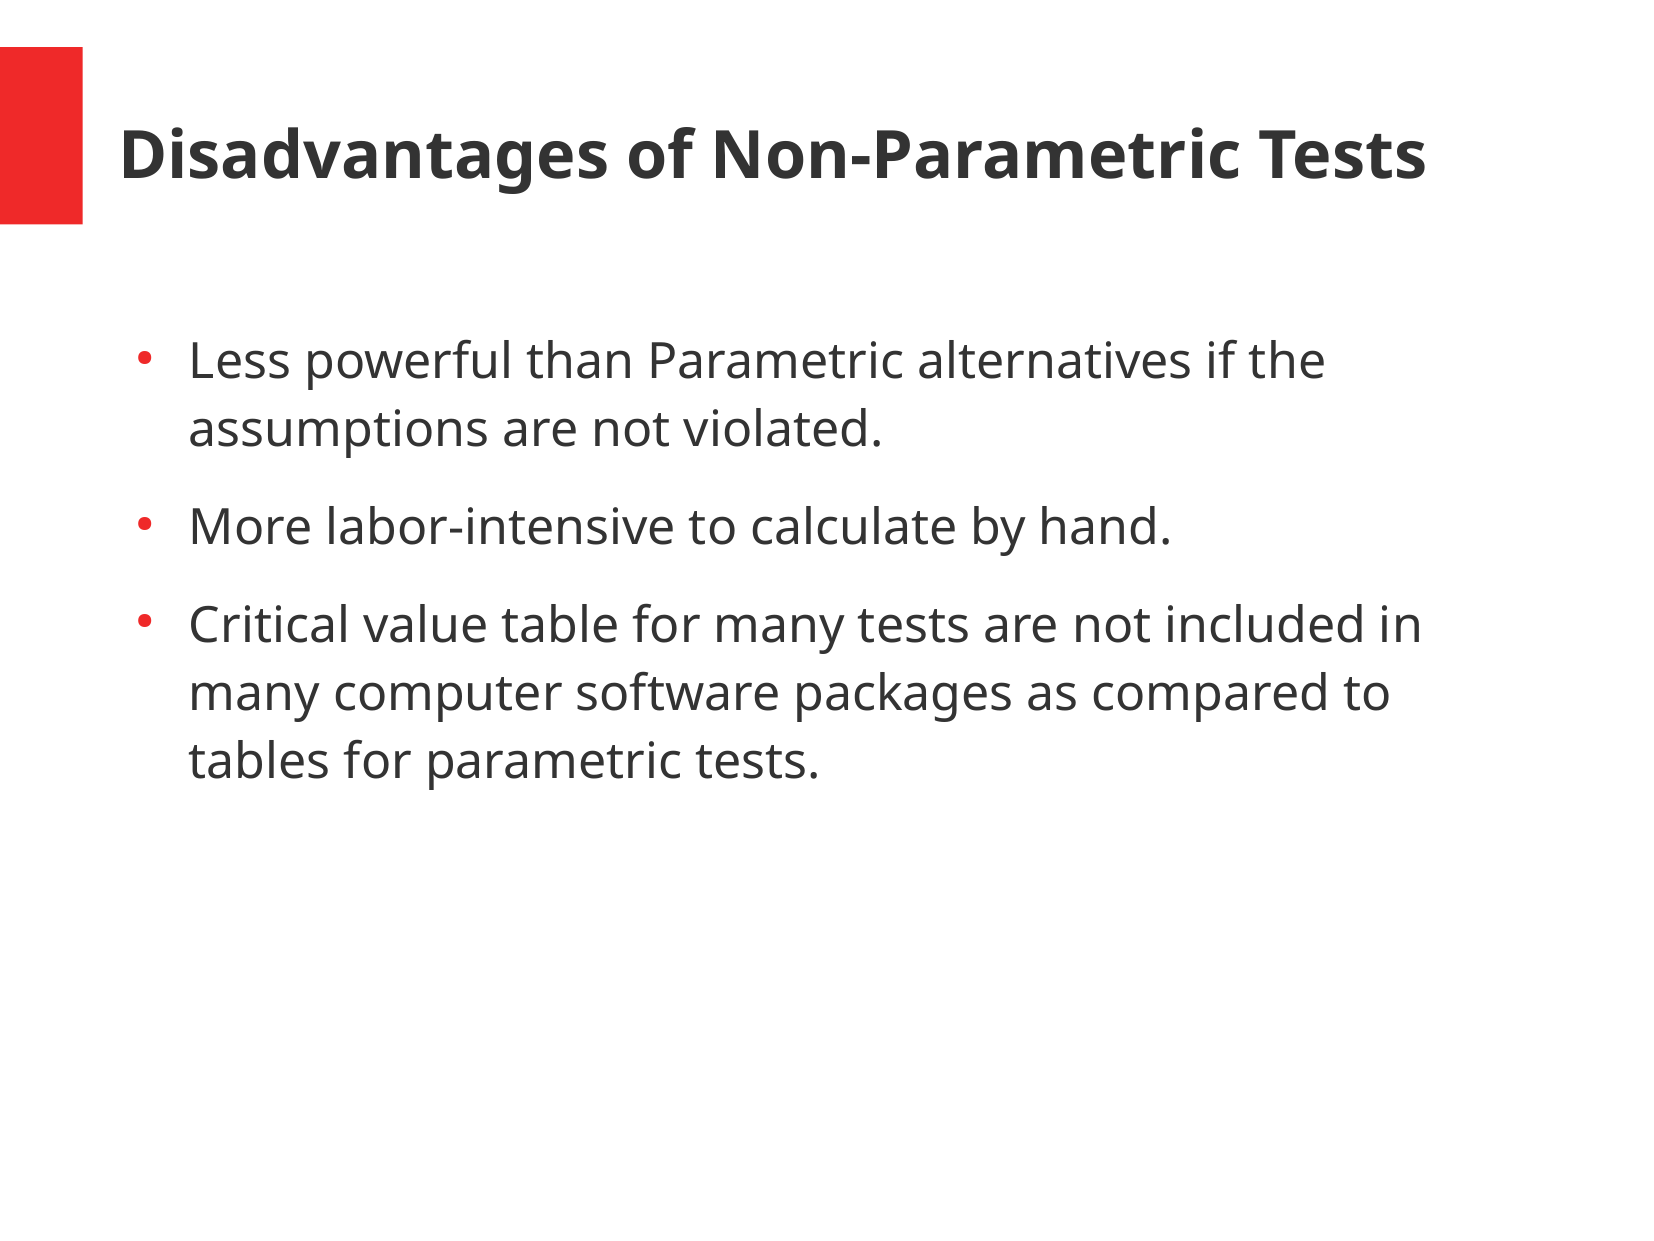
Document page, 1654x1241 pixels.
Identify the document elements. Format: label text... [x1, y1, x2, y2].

list Less powerful than Parametric alternatives if the assumptions are not violated. More labor-intensive to calculate by hand. Critical value table for many tests are not included in many computer software packages as compared to tables for parametric tests. [118, 324, 1536, 1074]
title Disadvantages of Non-Parametric Tests [118, 49, 1571, 257]
